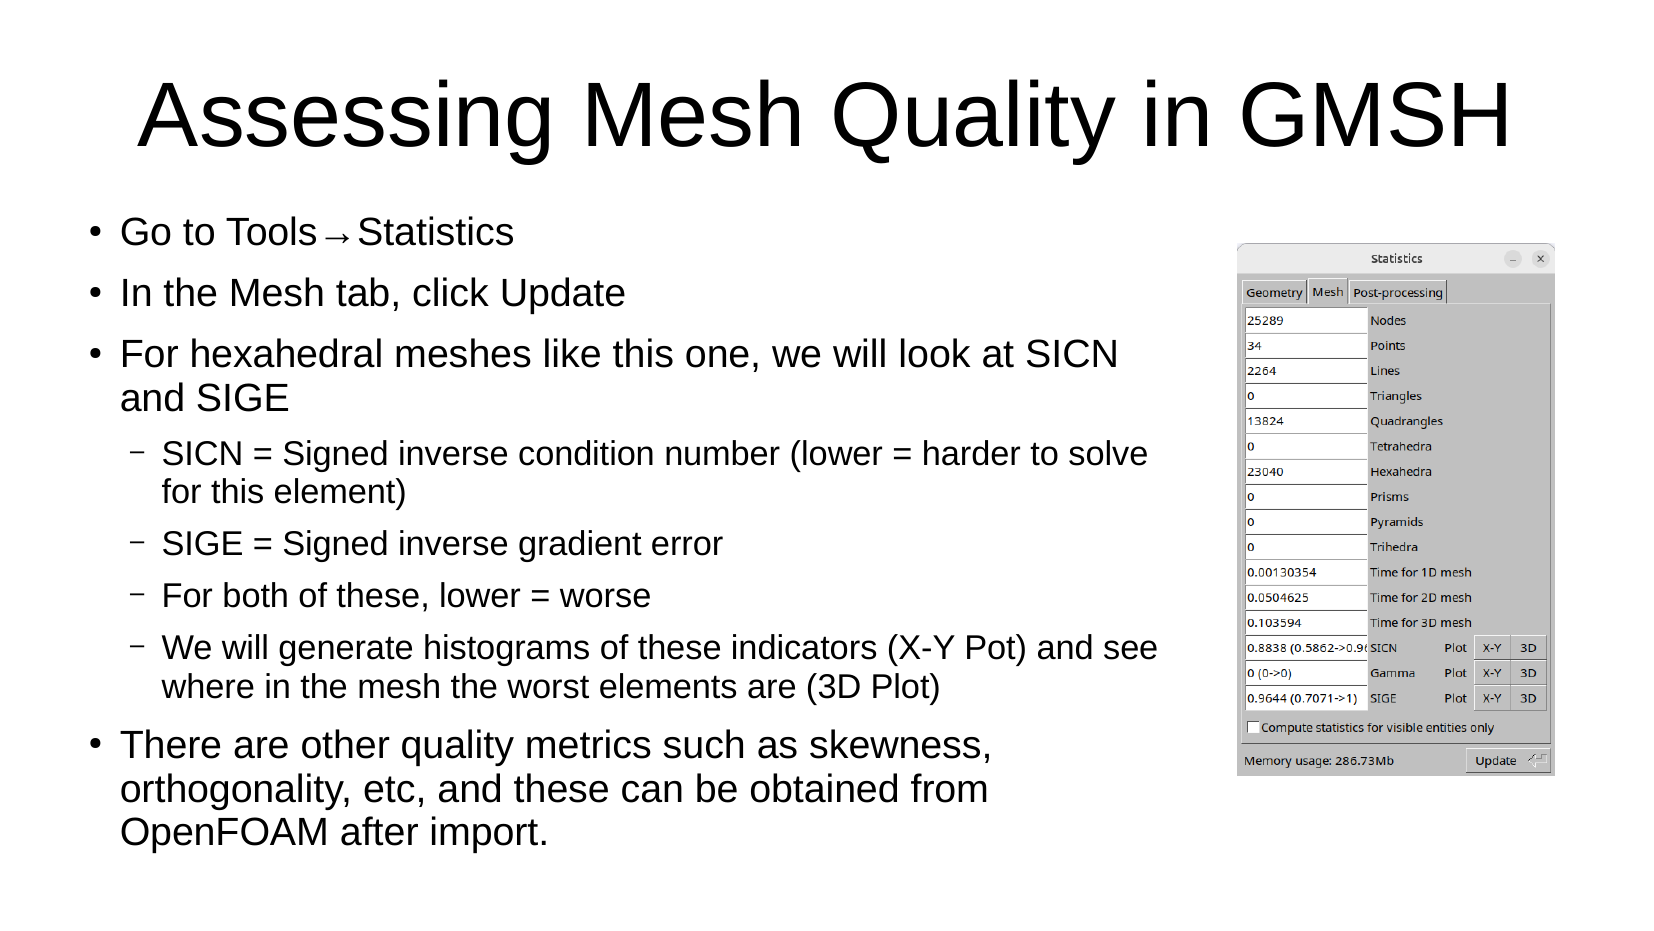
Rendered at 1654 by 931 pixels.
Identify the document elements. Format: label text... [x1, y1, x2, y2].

title Assessing Mesh Quality in GMSH [82, 37, 1571, 193]
list Go to Tools→Statistics In the Mesh tab, click Update For hexahedral meshes like this one, we will look at SICN and SIGE SICN = Signed inverse condition number (lower = harder to solve for this element) SIGE = Signed inverse gradient error For both of these, lower = worse We will generate histograms of these indicators (X-Y Pot) and see where in the mesh the worst elements are (3D Plot) There are other quality metrics such as skewness, orthogonality, etc, and these can be obtained from OpenFOAM after import. [78, 210, 1170, 869]
picture [1237, 243, 1555, 776]
